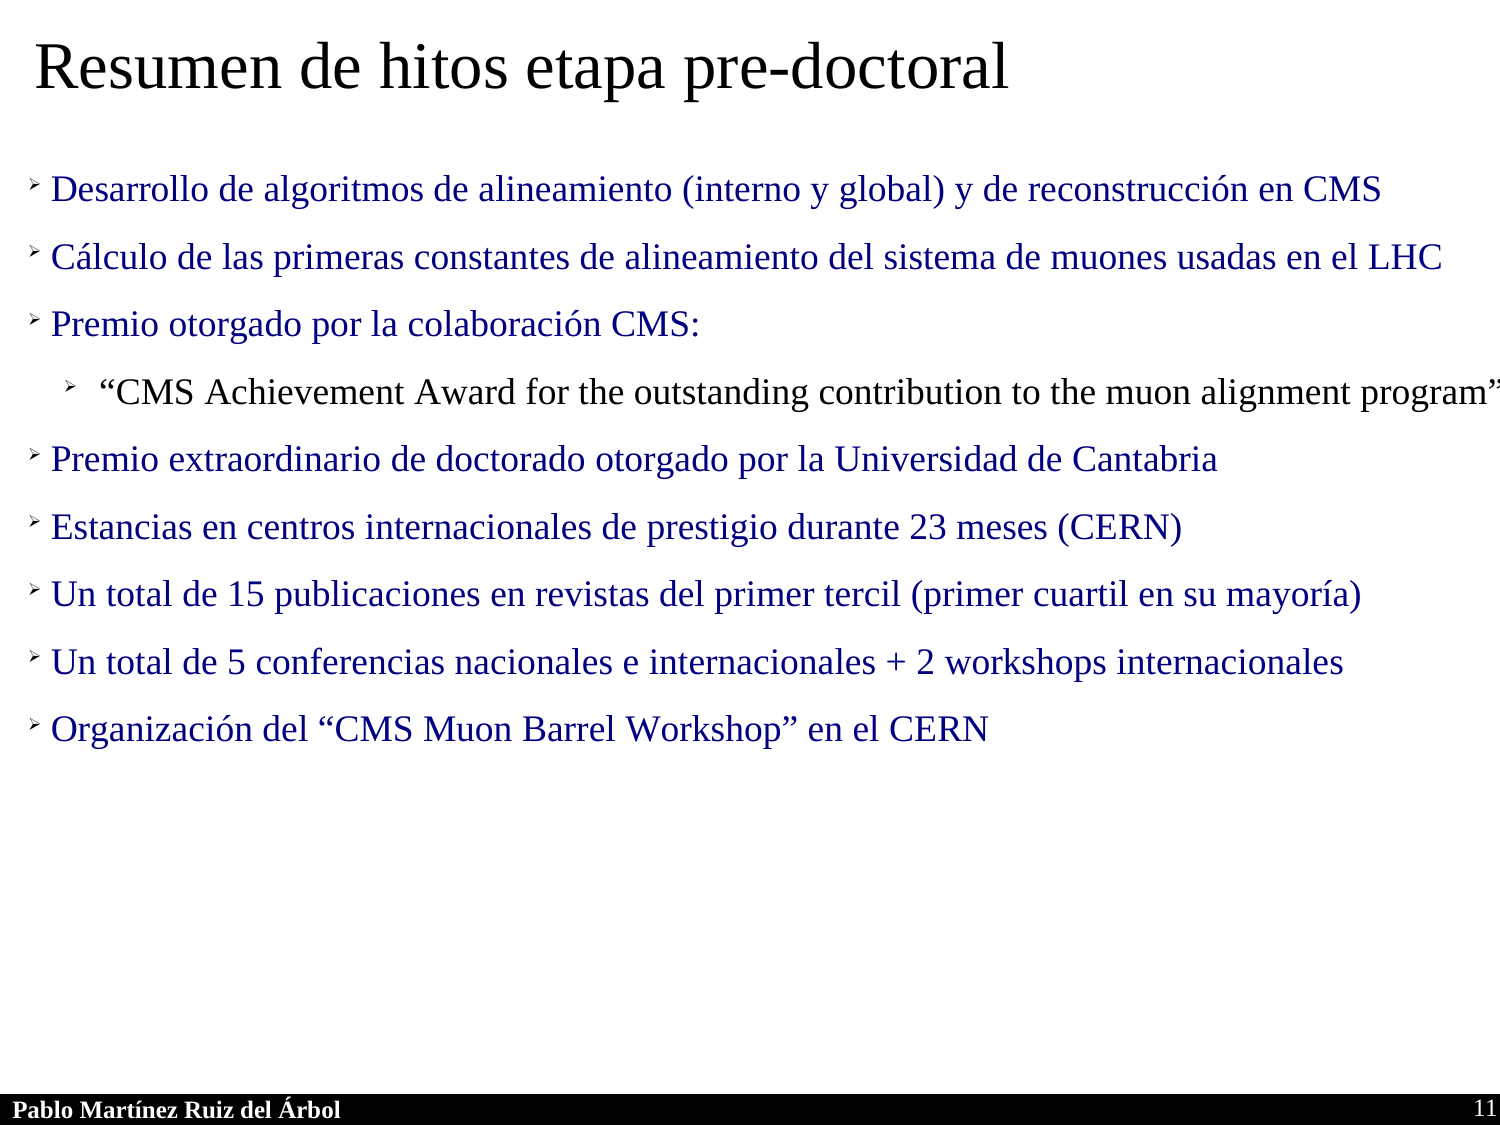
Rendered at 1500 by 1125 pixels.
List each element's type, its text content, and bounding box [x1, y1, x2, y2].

text_box Desarrollo de algoritmos de alineamiento (interno y global) y de reconstrucción en CMS Cálculo de las primeras constantes de alineamiento del sistema de muones usadas en el LHC Premio otorgado por la colaboración CMS: “CMS Achievement Award for the outstanding contribution to the muon alignment program” Premio extraordinario de doctorado otorgado por la Universidad de Cantabria Estancias en centros internacionales de prestigio durante 23 meses (CERN) Un total de 15 publicaciones en revistas del primer tercil (primer cuartil en su mayoría) Un total de 5 conferencias nacionales e internacionales + 2 workshops internacionales Organización del “CMS Muon Barrel Workshop” en el CERN [8, 129, 1500, 872]
text_box Resumen de hitos etapa pre-doctoral [10, 12, 1036, 121]
